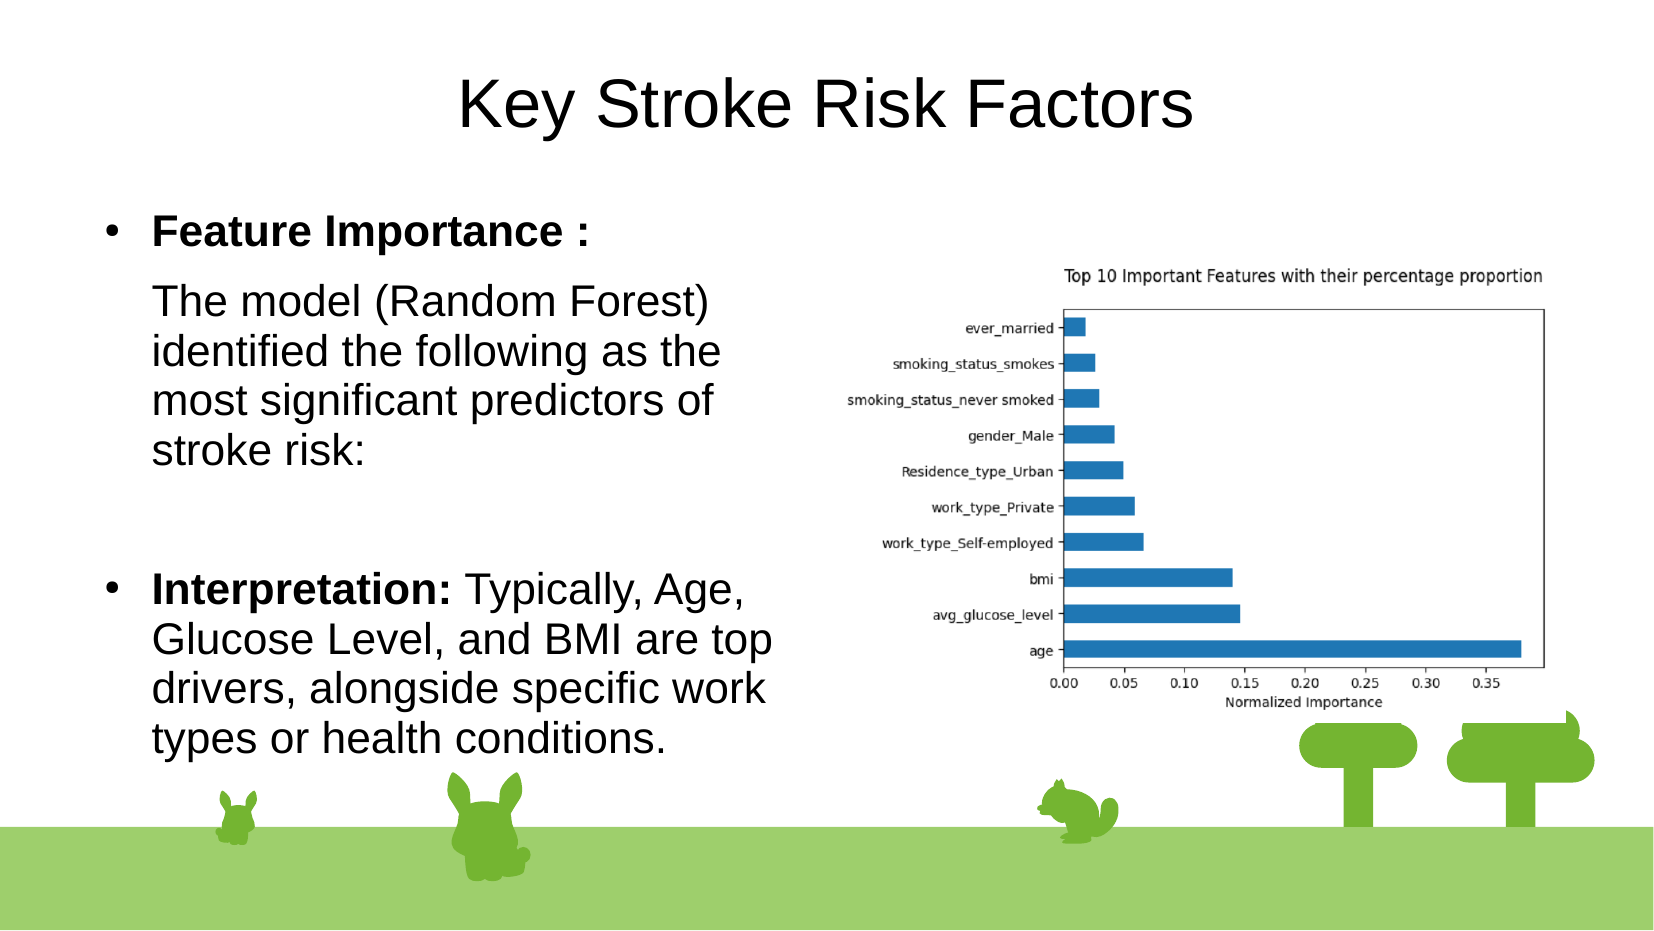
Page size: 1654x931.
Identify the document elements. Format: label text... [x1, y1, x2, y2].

picture [845, 251, 1566, 723]
title Key Stroke Risk Factors [88, 29, 1565, 178]
list Feature Importance : The model (Random Forest) identified the following as the most significant predictors of stroke risk: Interpretation: Typically, Age, Glucose Level, and BMI are top drivers, alongside specific work types or health conditions. [88, 206, 809, 768]
